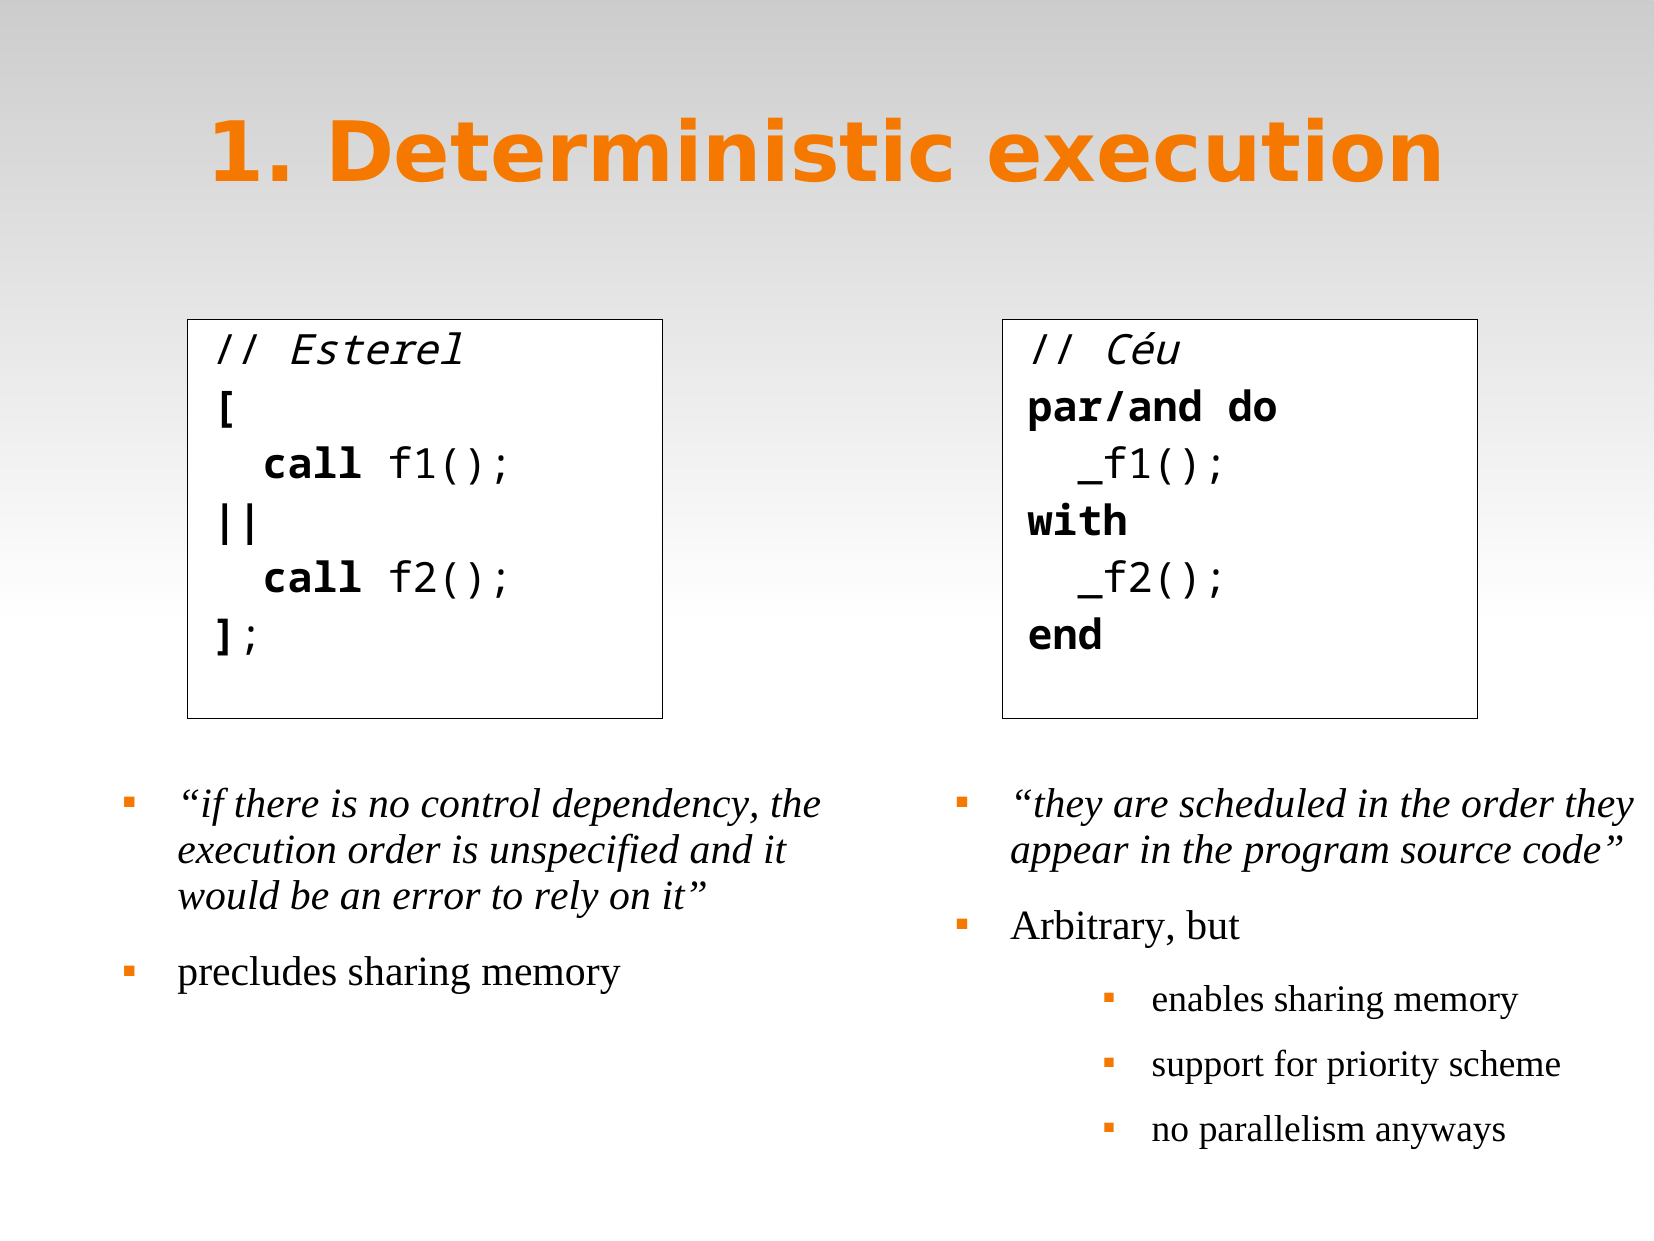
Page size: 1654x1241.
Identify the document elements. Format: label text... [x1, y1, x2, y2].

text_box // Céu par/and do _f1(); with _f2(); end [1002, 325, 1478, 713]
text_box // Esterel [ call f1(); || call f2(); ]; [187, 325, 663, 713]
list “if there is no control dependency, the execution order is unspecified and it would be an error to rely on it” precludes sharing memory [35, 780, 853, 1012]
list “they are scheduled in the order they appear in the program source code” Arbitrary, but enables sharing memory support for priority scheme no parallelism anyways [868, 780, 1654, 1174]
title 1. Deterministic execution [82, 49, 1571, 257]
